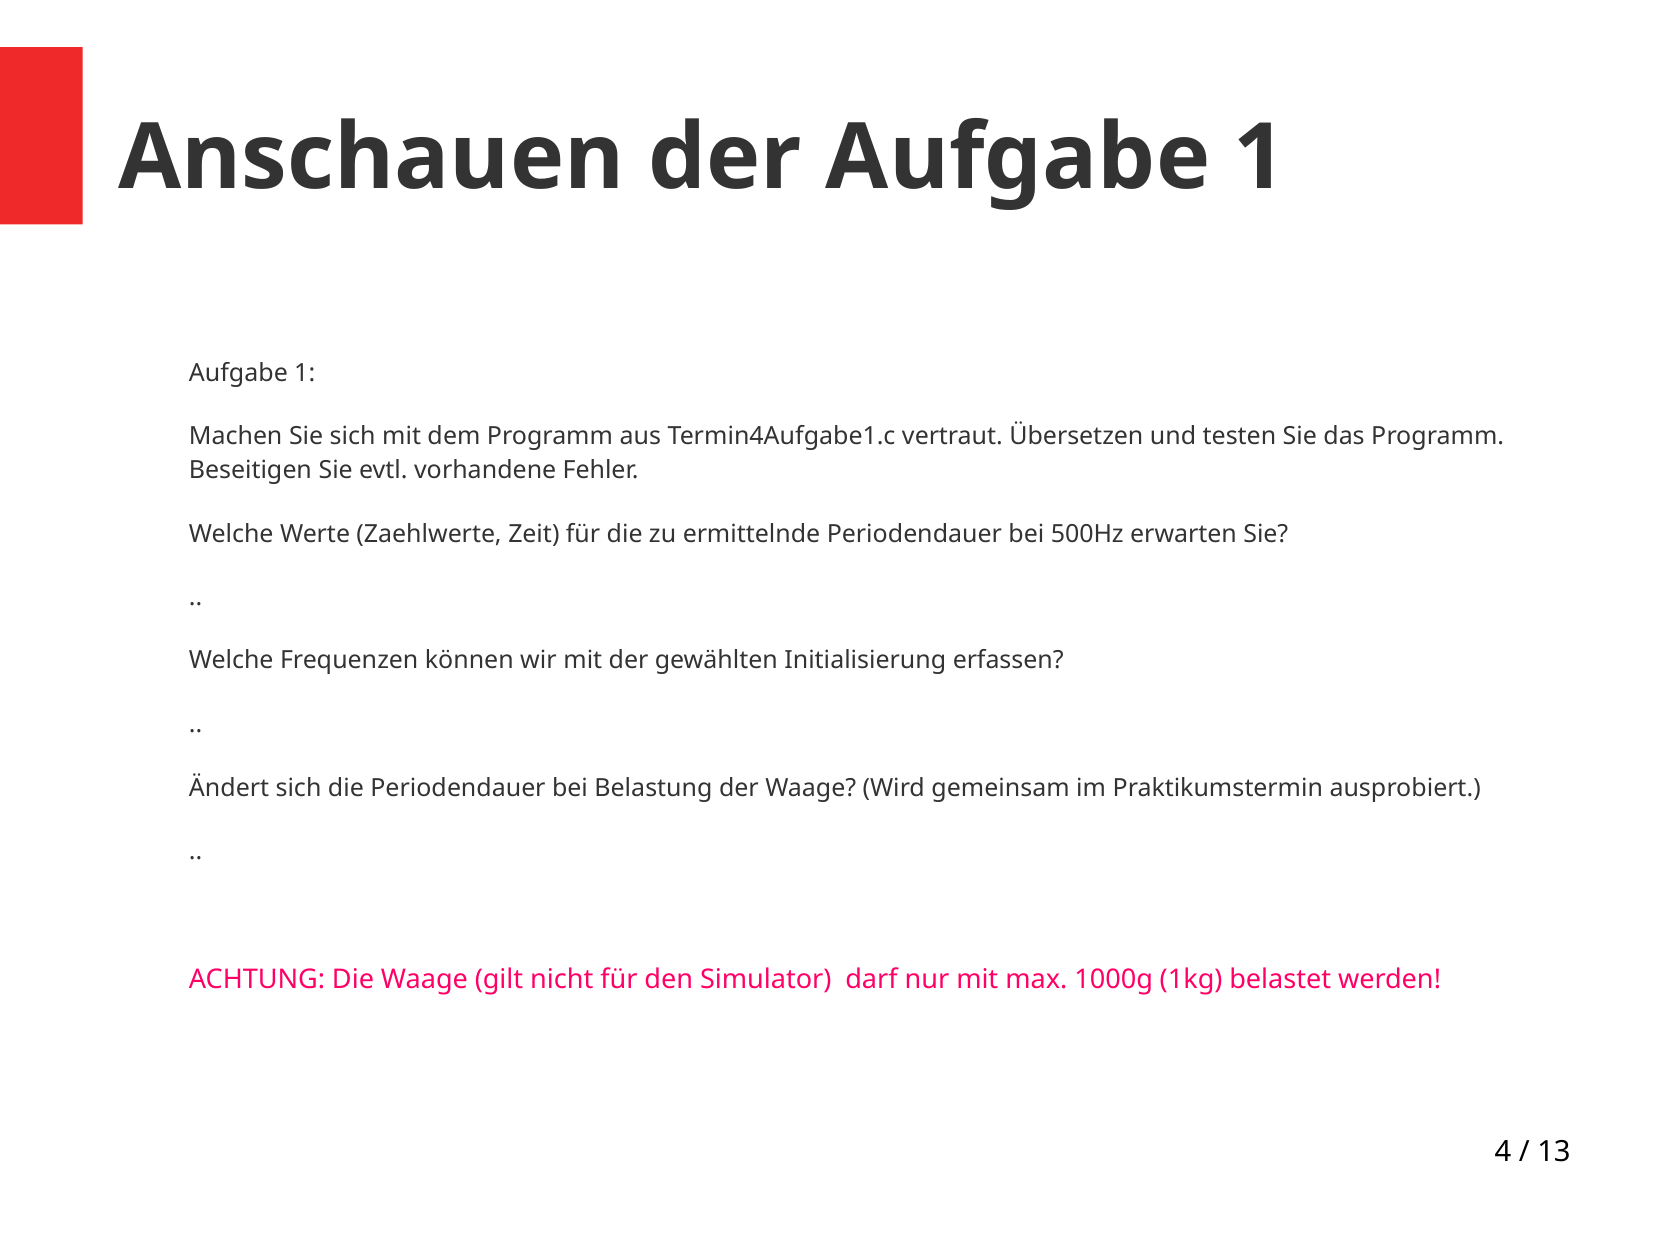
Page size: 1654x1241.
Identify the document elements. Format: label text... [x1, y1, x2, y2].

list Aufgabe 1: Machen Sie sich mit dem Programm aus Termin4Aufgabe1.c vertraut. Übersetzen und testen Sie das Programm. Beseitigen Sie evtl. vorhandene Fehler. Welche Werte (Zaehlwerte, Zeit) für die zu ermittelnde Periodendauer bei 500Hz erwarten Sie? .. Welche Frequenzen können wir mit der gewählten Initialisierung erfassen? .. Ändert sich die Periodendauer bei Belastung der Waage? (Wird gemeinsam im Praktikumstermin ausprobiert.) .. ACHTUNG: Die Waage (gilt nicht für den Simulator) darf nur mit max. 1000g (1kg) belastet werden! [118, 354, 1536, 1074]
title Anschauen der Aufgabe 1 [118, 49, 1571, 257]
